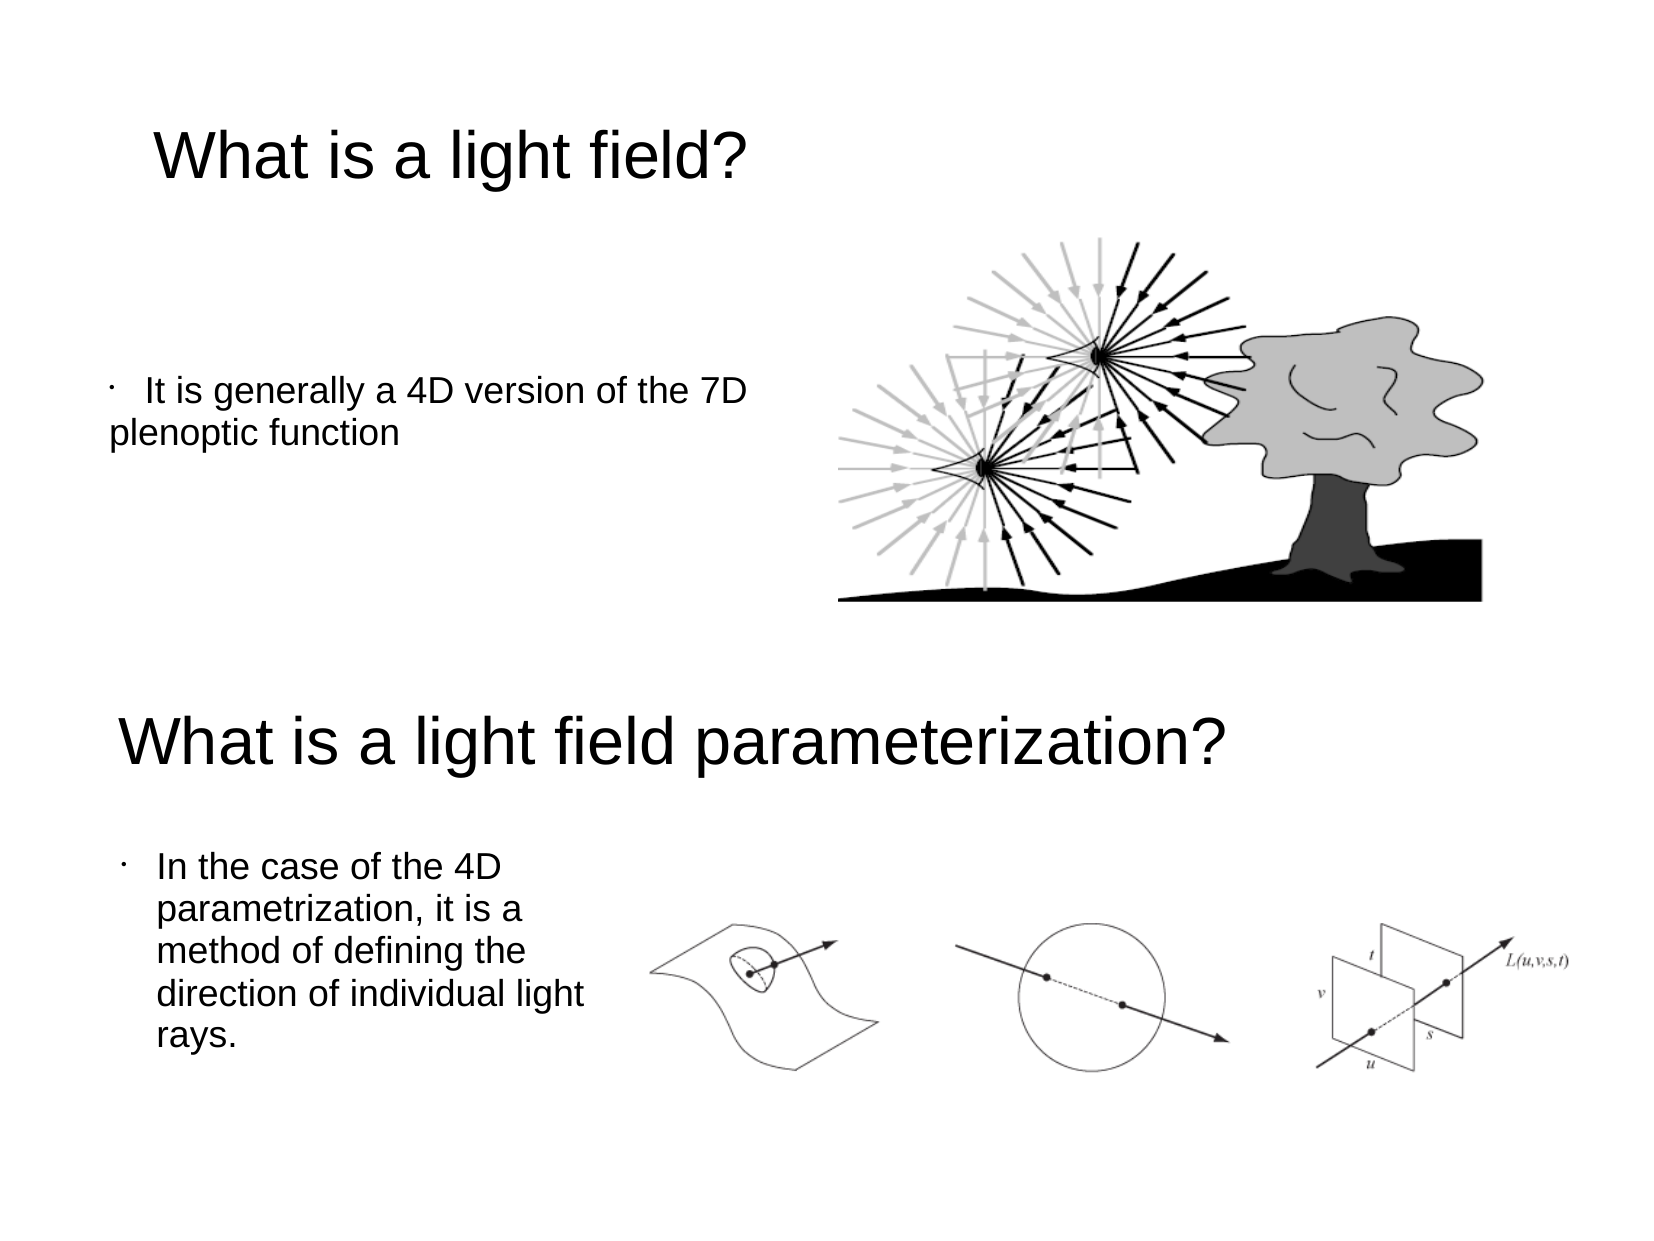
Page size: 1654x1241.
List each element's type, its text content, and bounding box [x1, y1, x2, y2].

picture [838, 236, 1489, 603]
picture [649, 922, 1571, 1075]
list What is a light field? [82, 118, 1571, 319]
text_box In the case of the 4D parametrization, it is a method of defining the direction of individual light rays. [106, 838, 626, 1064]
title What is a light field parameterization? [118, 637, 1607, 845]
text_box It is generally a 4D version of the 7D plenoptic function [94, 361, 774, 461]
